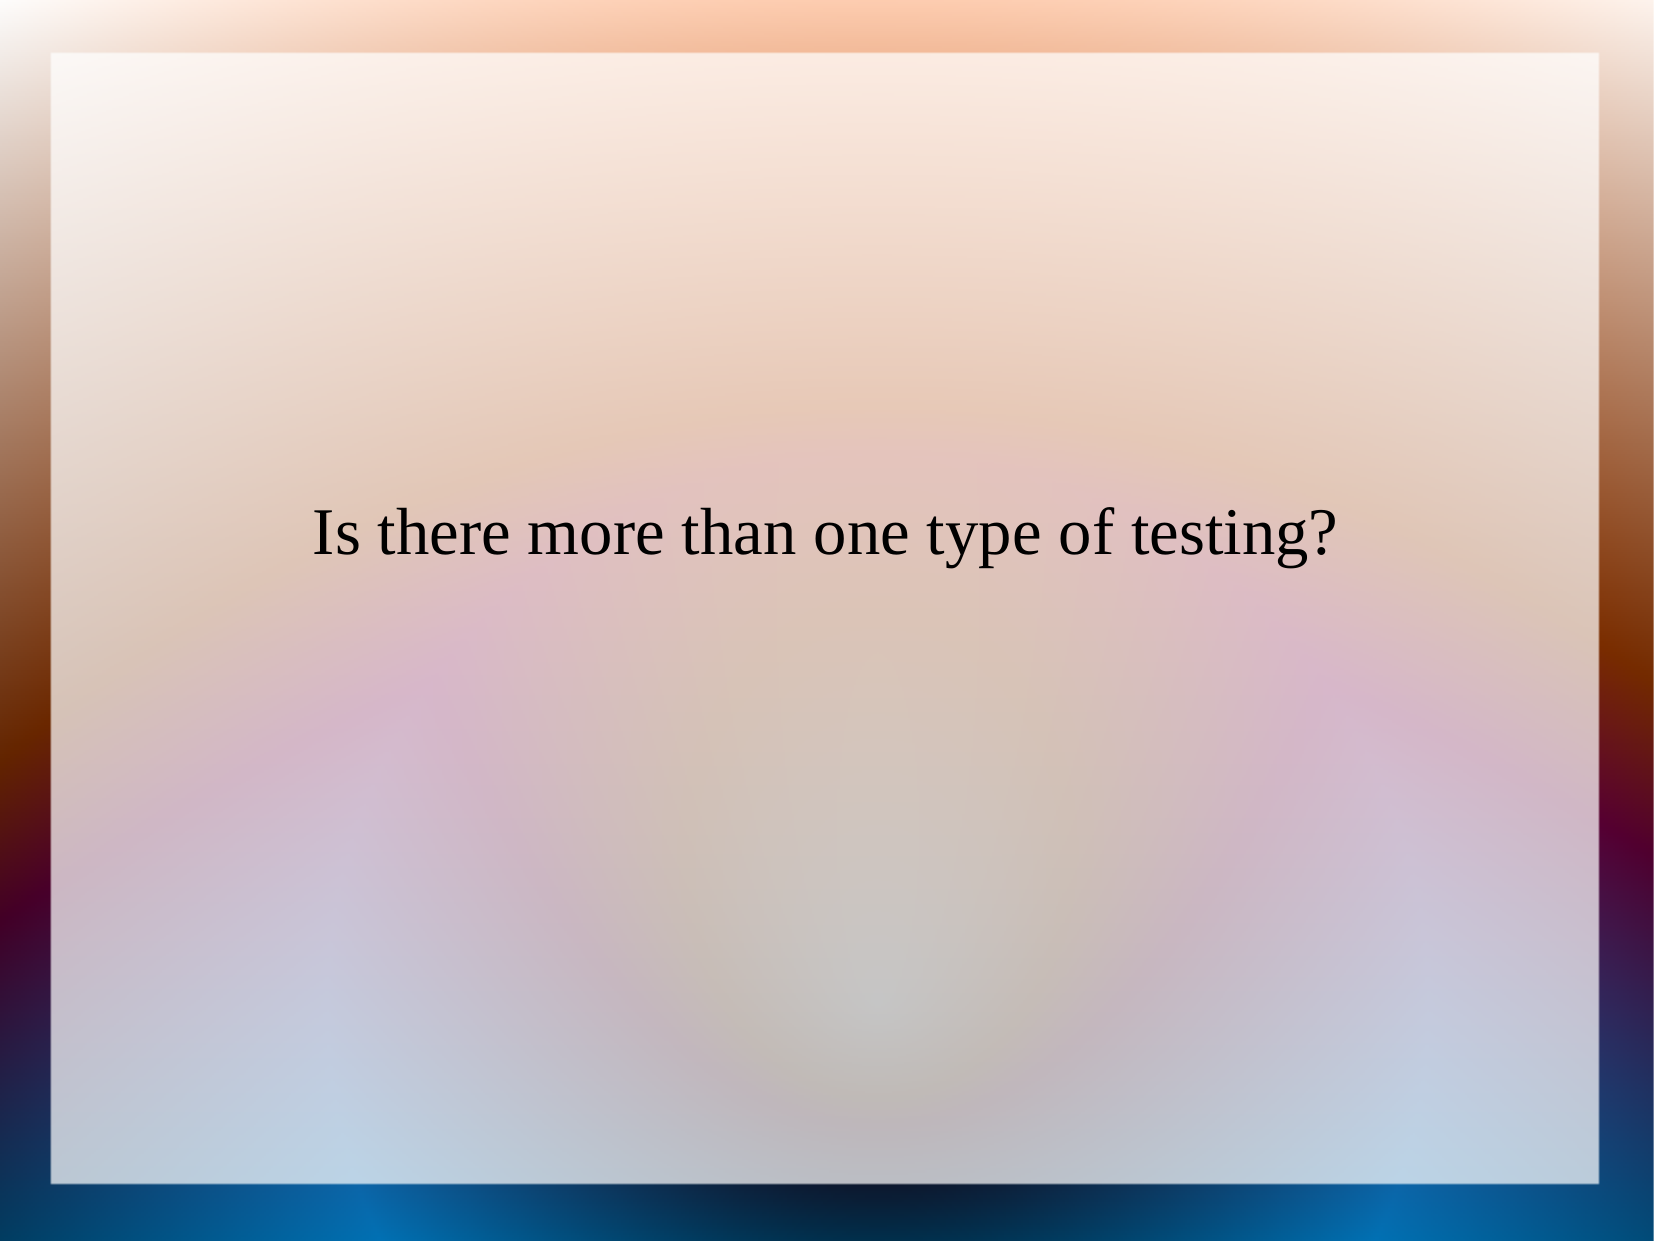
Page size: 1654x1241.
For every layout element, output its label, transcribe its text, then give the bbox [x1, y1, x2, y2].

picture [0, 0, 1654, 1241]
subtitle Is there more than one type of testing? [82, 55, 1571, 1010]
